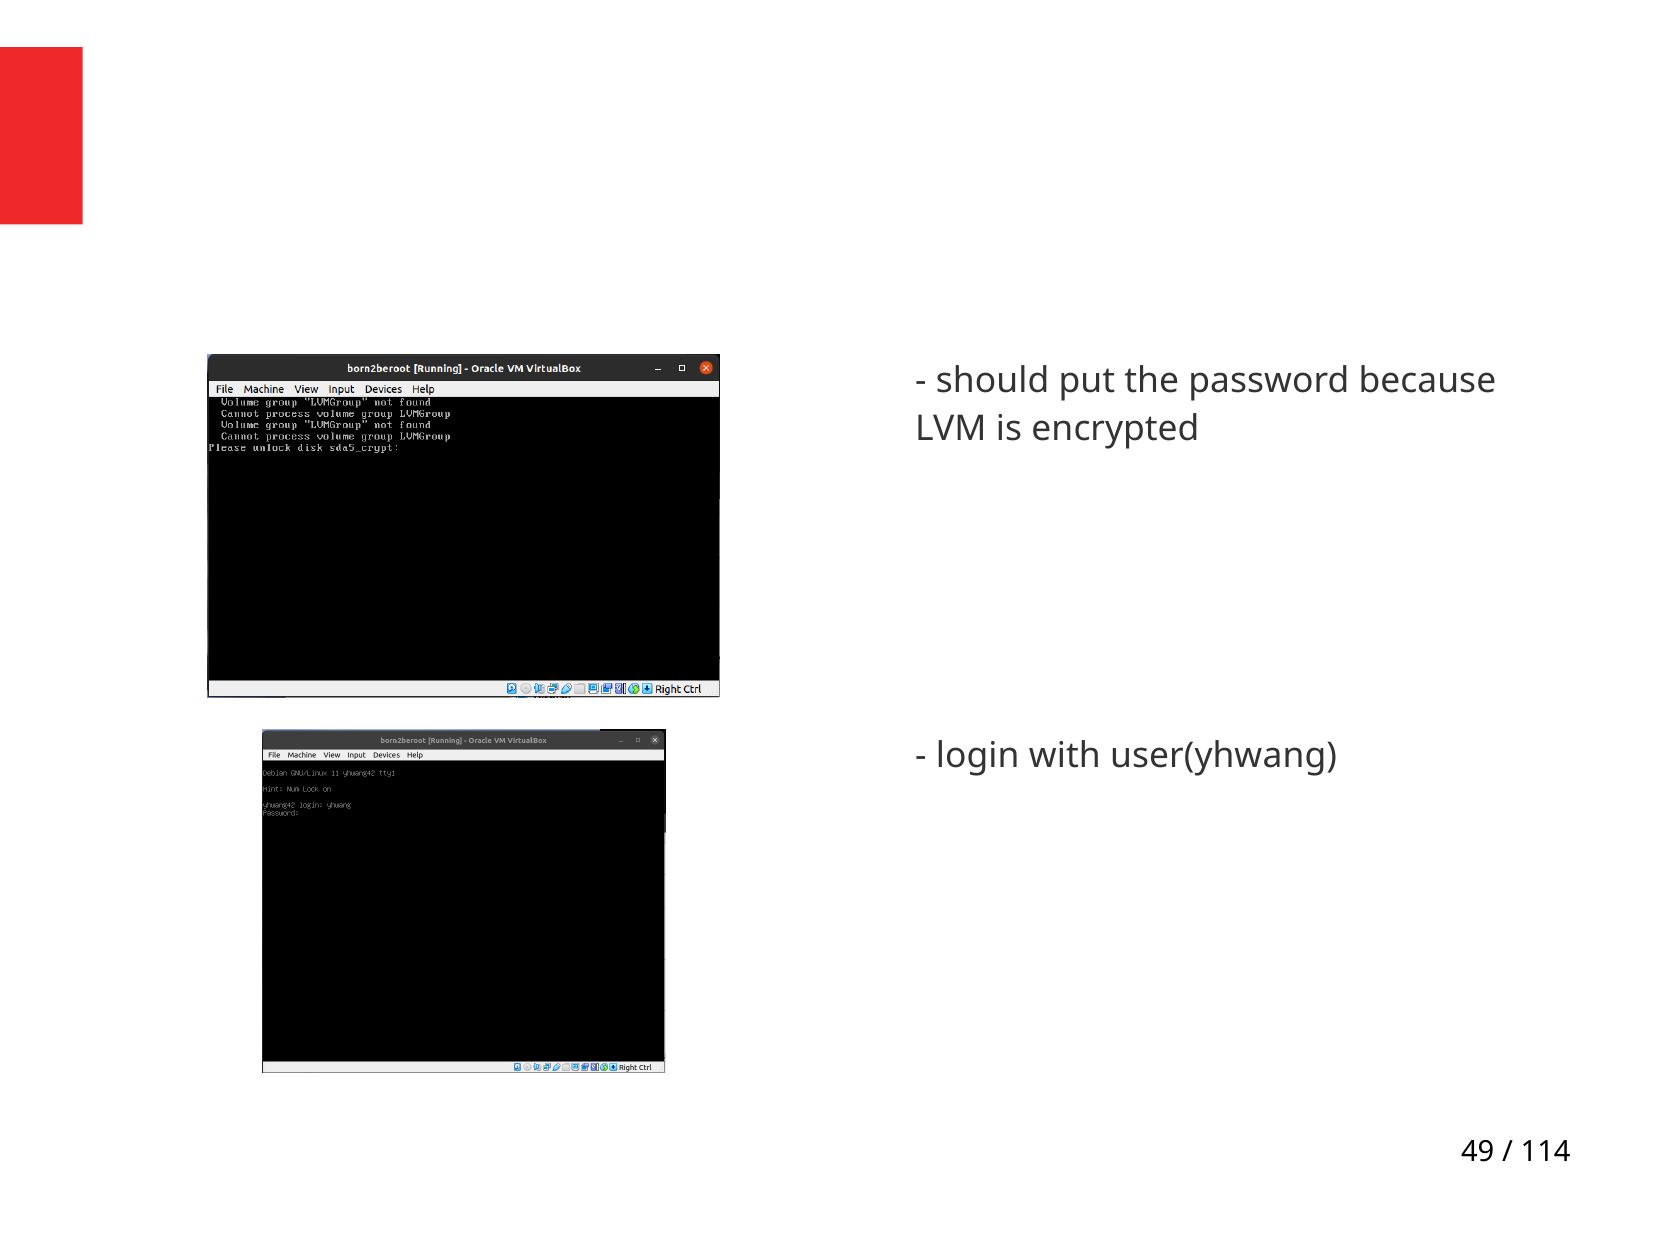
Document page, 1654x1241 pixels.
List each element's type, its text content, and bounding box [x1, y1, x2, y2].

picture [207, 354, 720, 698]
list - login with user(yhwang) [844, 730, 1536, 1074]
list - should put the password because LVM is encrypted [844, 354, 1536, 698]
picture [262, 729, 666, 1074]
